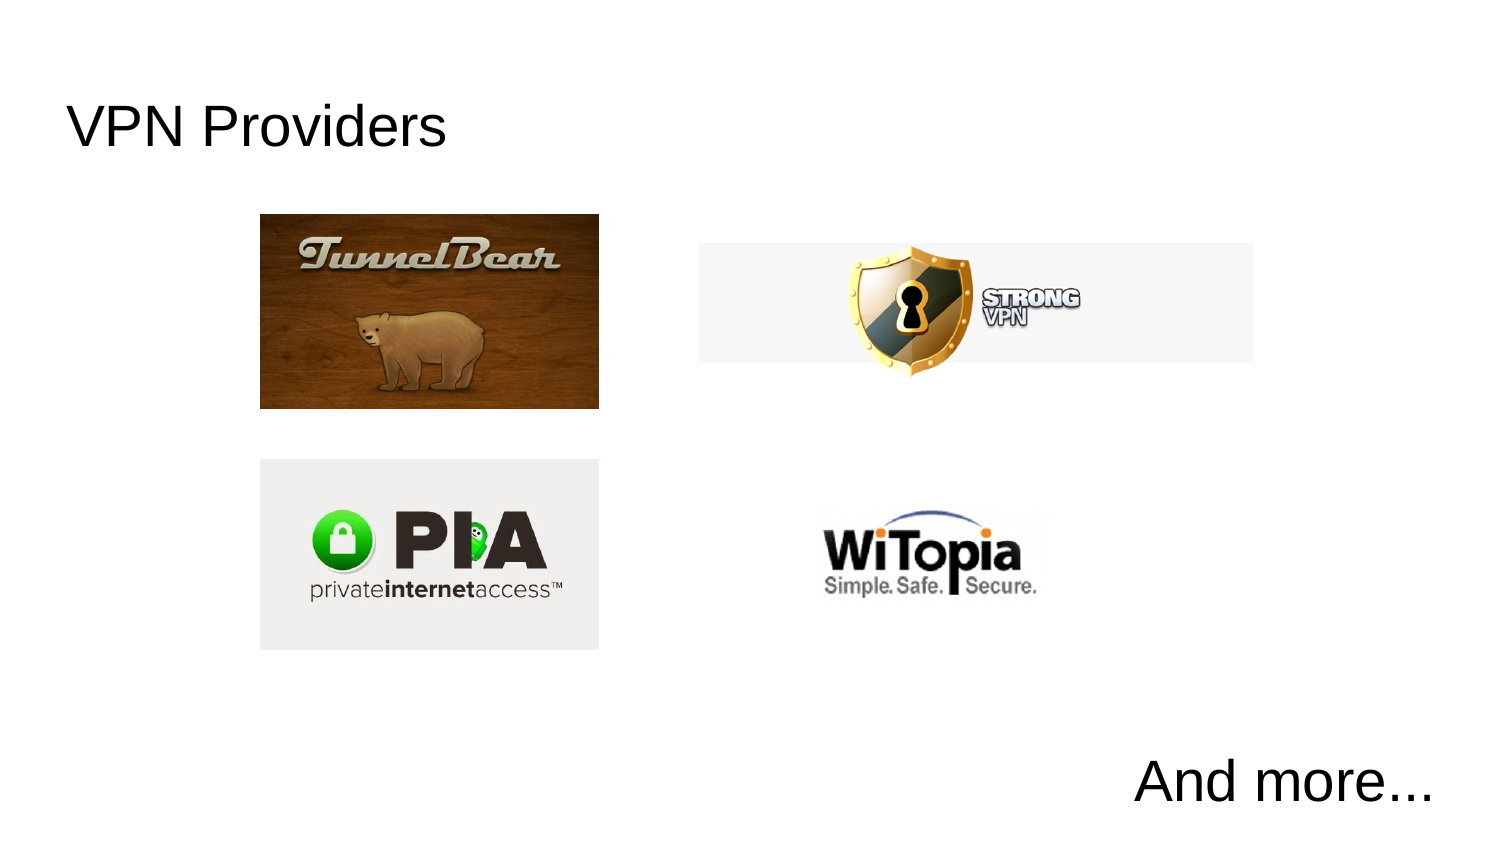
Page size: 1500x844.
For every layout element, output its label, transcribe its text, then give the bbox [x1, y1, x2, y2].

picture [698, 243, 1254, 379]
picture [772, 396, 1088, 713]
picture [260, 214, 599, 409]
title And more... [1119, 727, 1476, 822]
title VPN Providers [51, 72, 1449, 167]
picture [260, 459, 599, 650]
